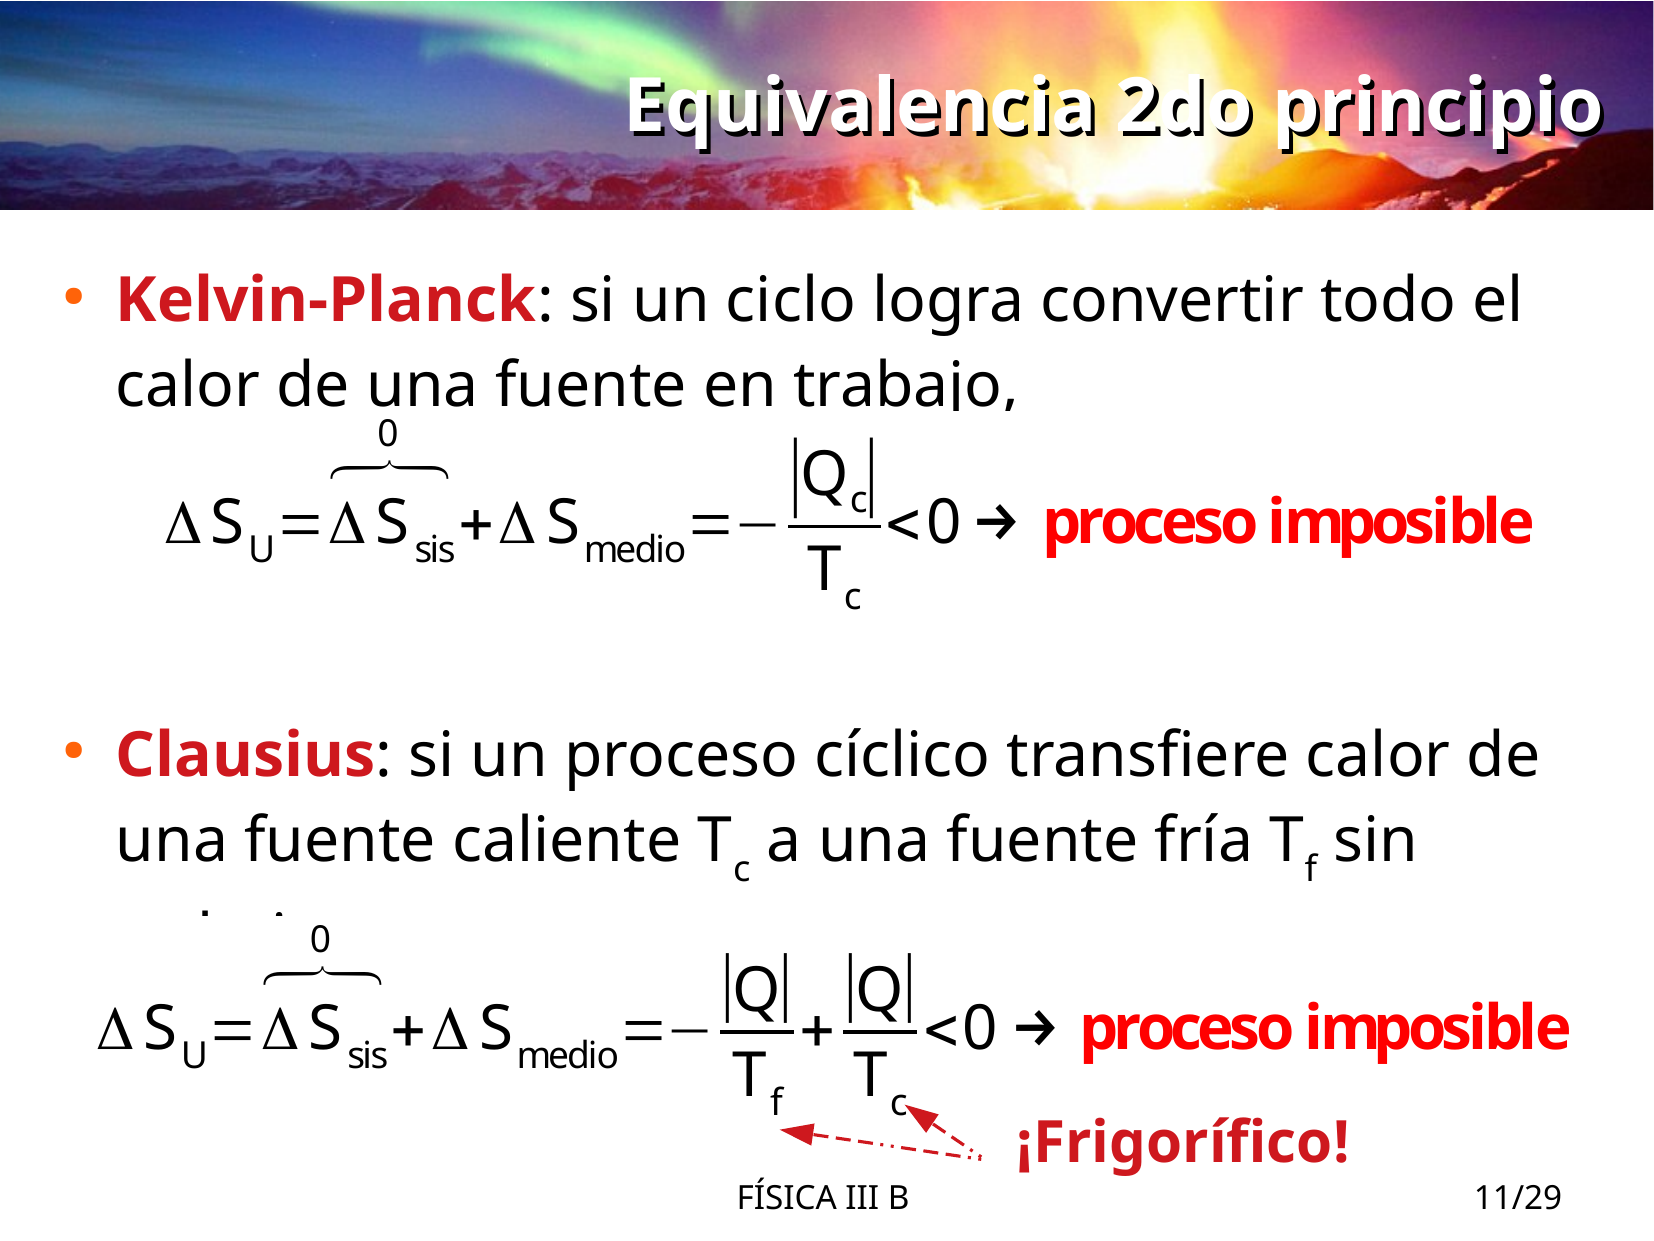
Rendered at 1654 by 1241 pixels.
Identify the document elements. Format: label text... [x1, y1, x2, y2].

title Equivalencia 2do principio [45, 15, 1606, 191]
chart [156, 410, 1538, 618]
chart [89, 916, 1575, 1124]
picture [0, 1, 1654, 210]
text_box ¡Frigorífico! [1001, 1092, 1311, 1179]
list Kelvin-Planck: si un ciclo logra convertir todo el calor de una fuente en trabajo, Clausius: si un proceso cíclico transfiere calor de una fuente caliente Tc a una fuente fría Tf sin trabajo externo, |Qc|=|Qf|=Q, pero Tf<Tc: [45, 255, 1606, 1156]
